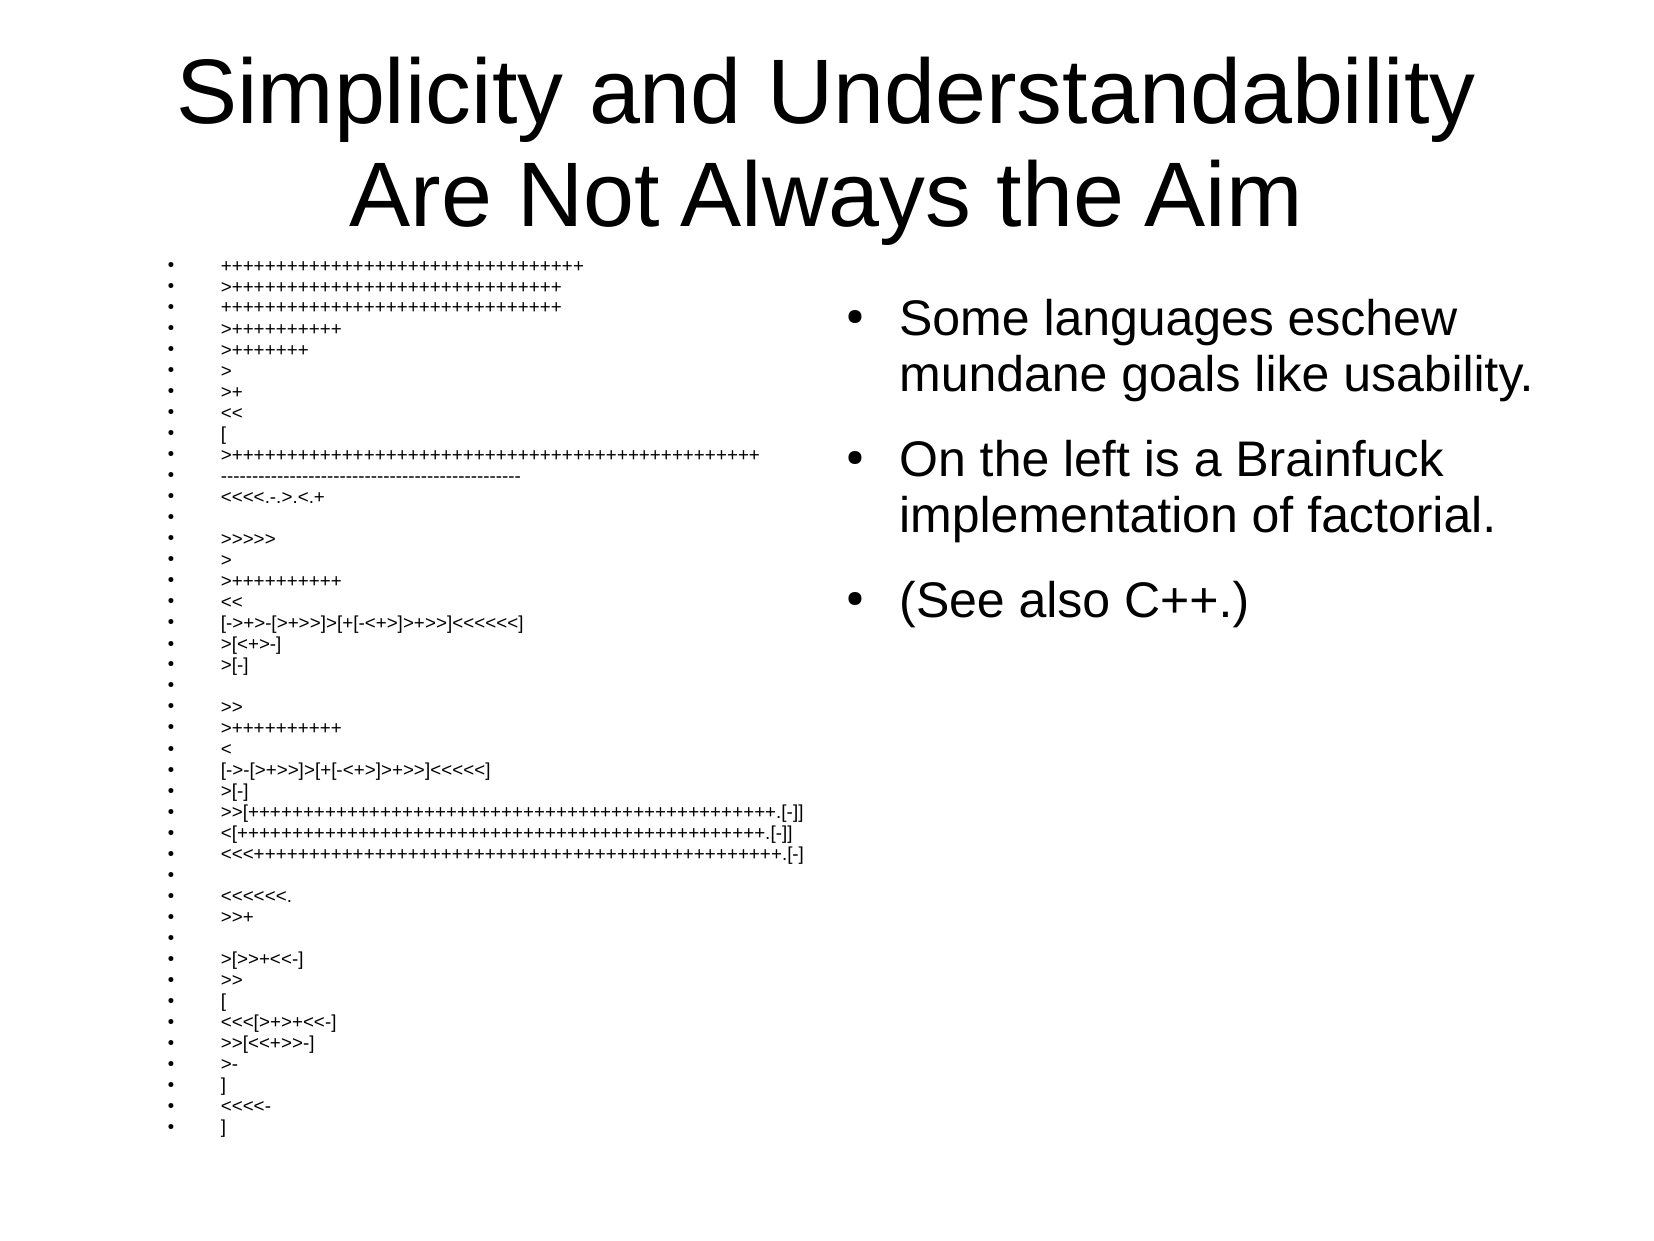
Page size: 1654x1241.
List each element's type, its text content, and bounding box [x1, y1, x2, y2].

list +++++++++++++++++++++++++++++++++ >++++++++++++++++++++++++++++++ +++++++++++++++++++++++++++++++ >++++++++++ >+++++++ > >+ << [ >++++++++++++++++++++++++++++++++++++++++++++++++ ------------------------------------------------ <<<<.-.>.<.+ >>>>> > >++++++++++ << [->+>-[>+>>]>[+[-<+>]>+>>]<<<<<<] >[<+>-] >[-] >> >++++++++++ < [->-[>+>>]>[+[-<+>]>+>>]<<<<<] >[-] >>[++++++++++++++++++++++++++++++++++++++++++++++++.[-]] <[++++++++++++++++++++++++++++++++++++++++++++++++.[-]] <<<++++++++++++++++++++++++++++++++++++++++++++++++.[-] <<<<<<. >>+ >[>>+<<-] >> [ <<<[>+>+<<-] >>[<<+>>-] >- ] <<<<- ] [150, 255, 829, 1201]
list Some languages eschew mundane goals like usability. On the left is a Brainfuck implementation of factorial. (See also C++.) [828, 290, 1636, 781]
title Simplicity and Understandability Are Not Always the Aim [82, 40, 1571, 248]
